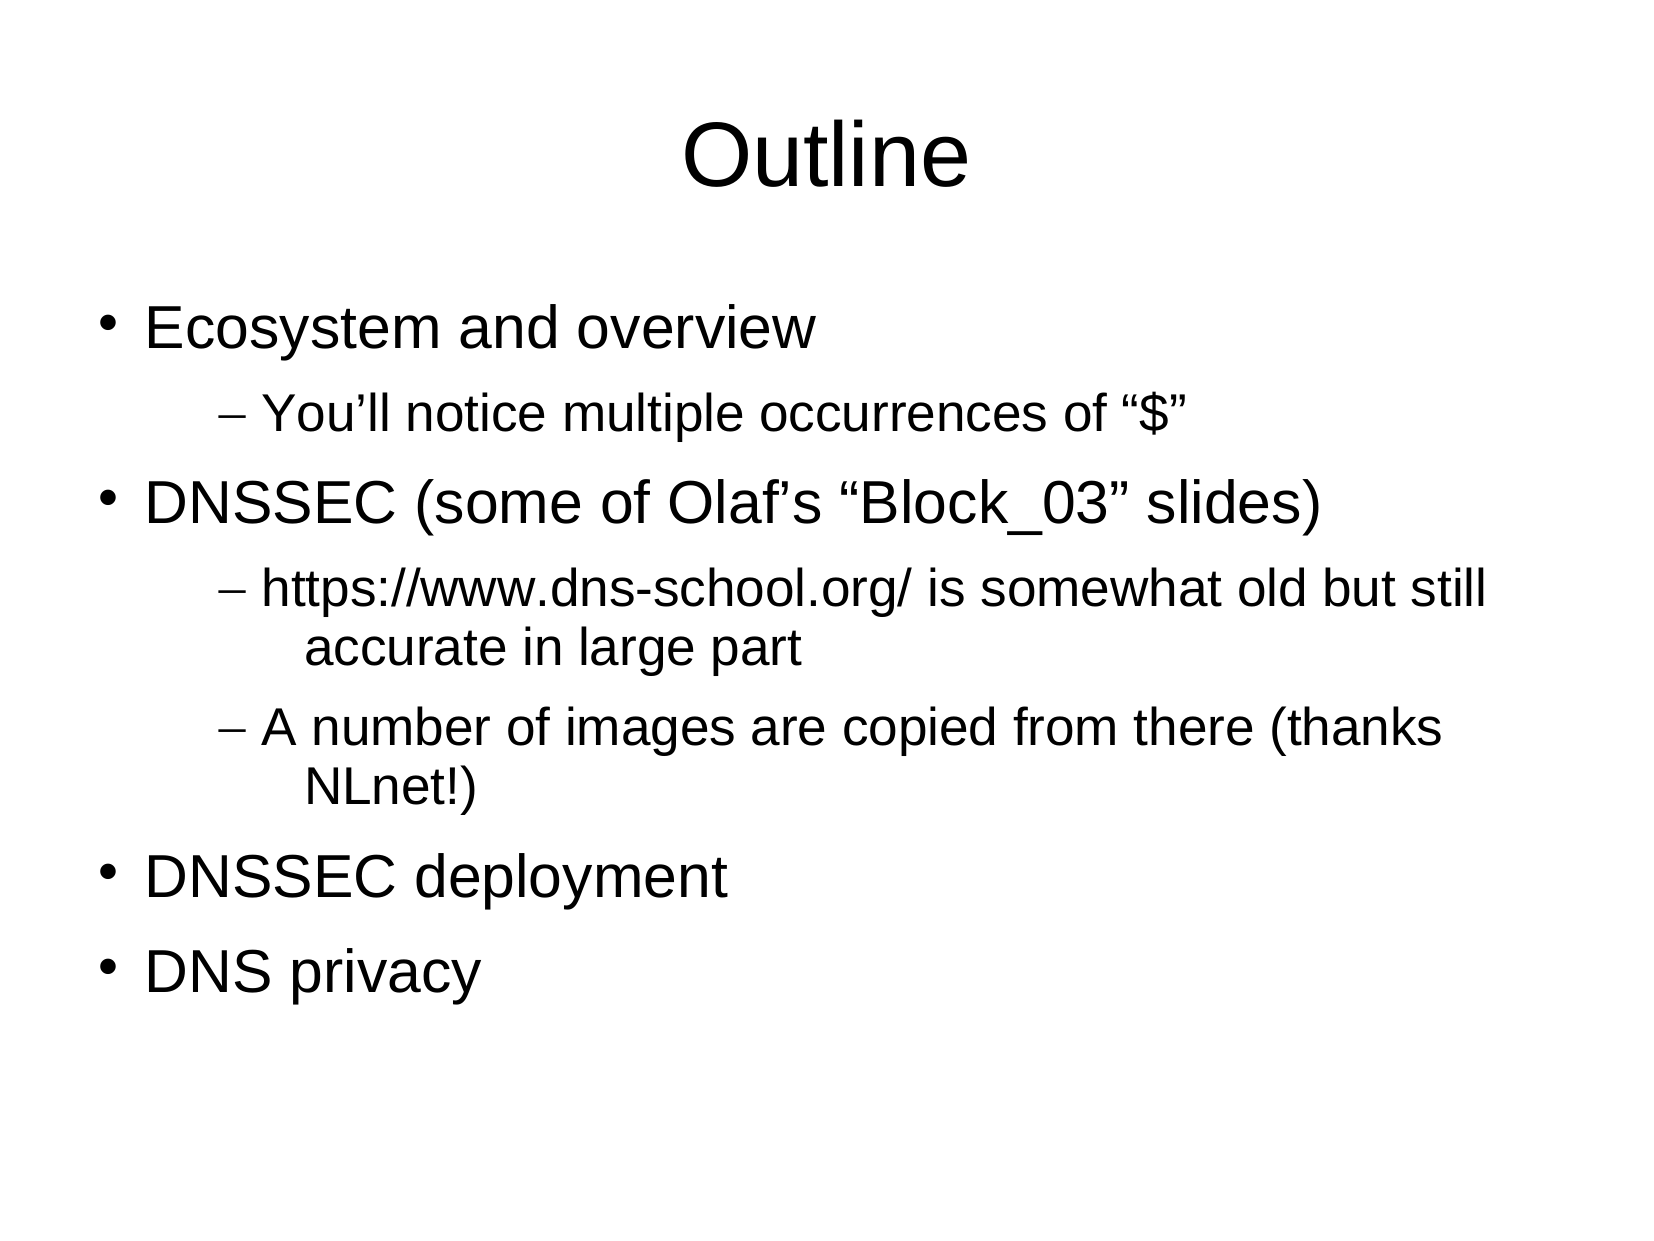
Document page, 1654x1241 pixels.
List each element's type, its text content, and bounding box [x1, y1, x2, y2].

title Outline [82, 49, 1571, 257]
list Ecosystem and overview You’ll notice multiple occurrences of “$” DNSSEC (some of Olaf’s “Block_03” slides) https://www.dns-school.org/ is somewhat old but still accurate in large part A number of images are copied from there (thanks NLnet!) DNSSEC deployment DNS privacy [82, 290, 1571, 1010]
